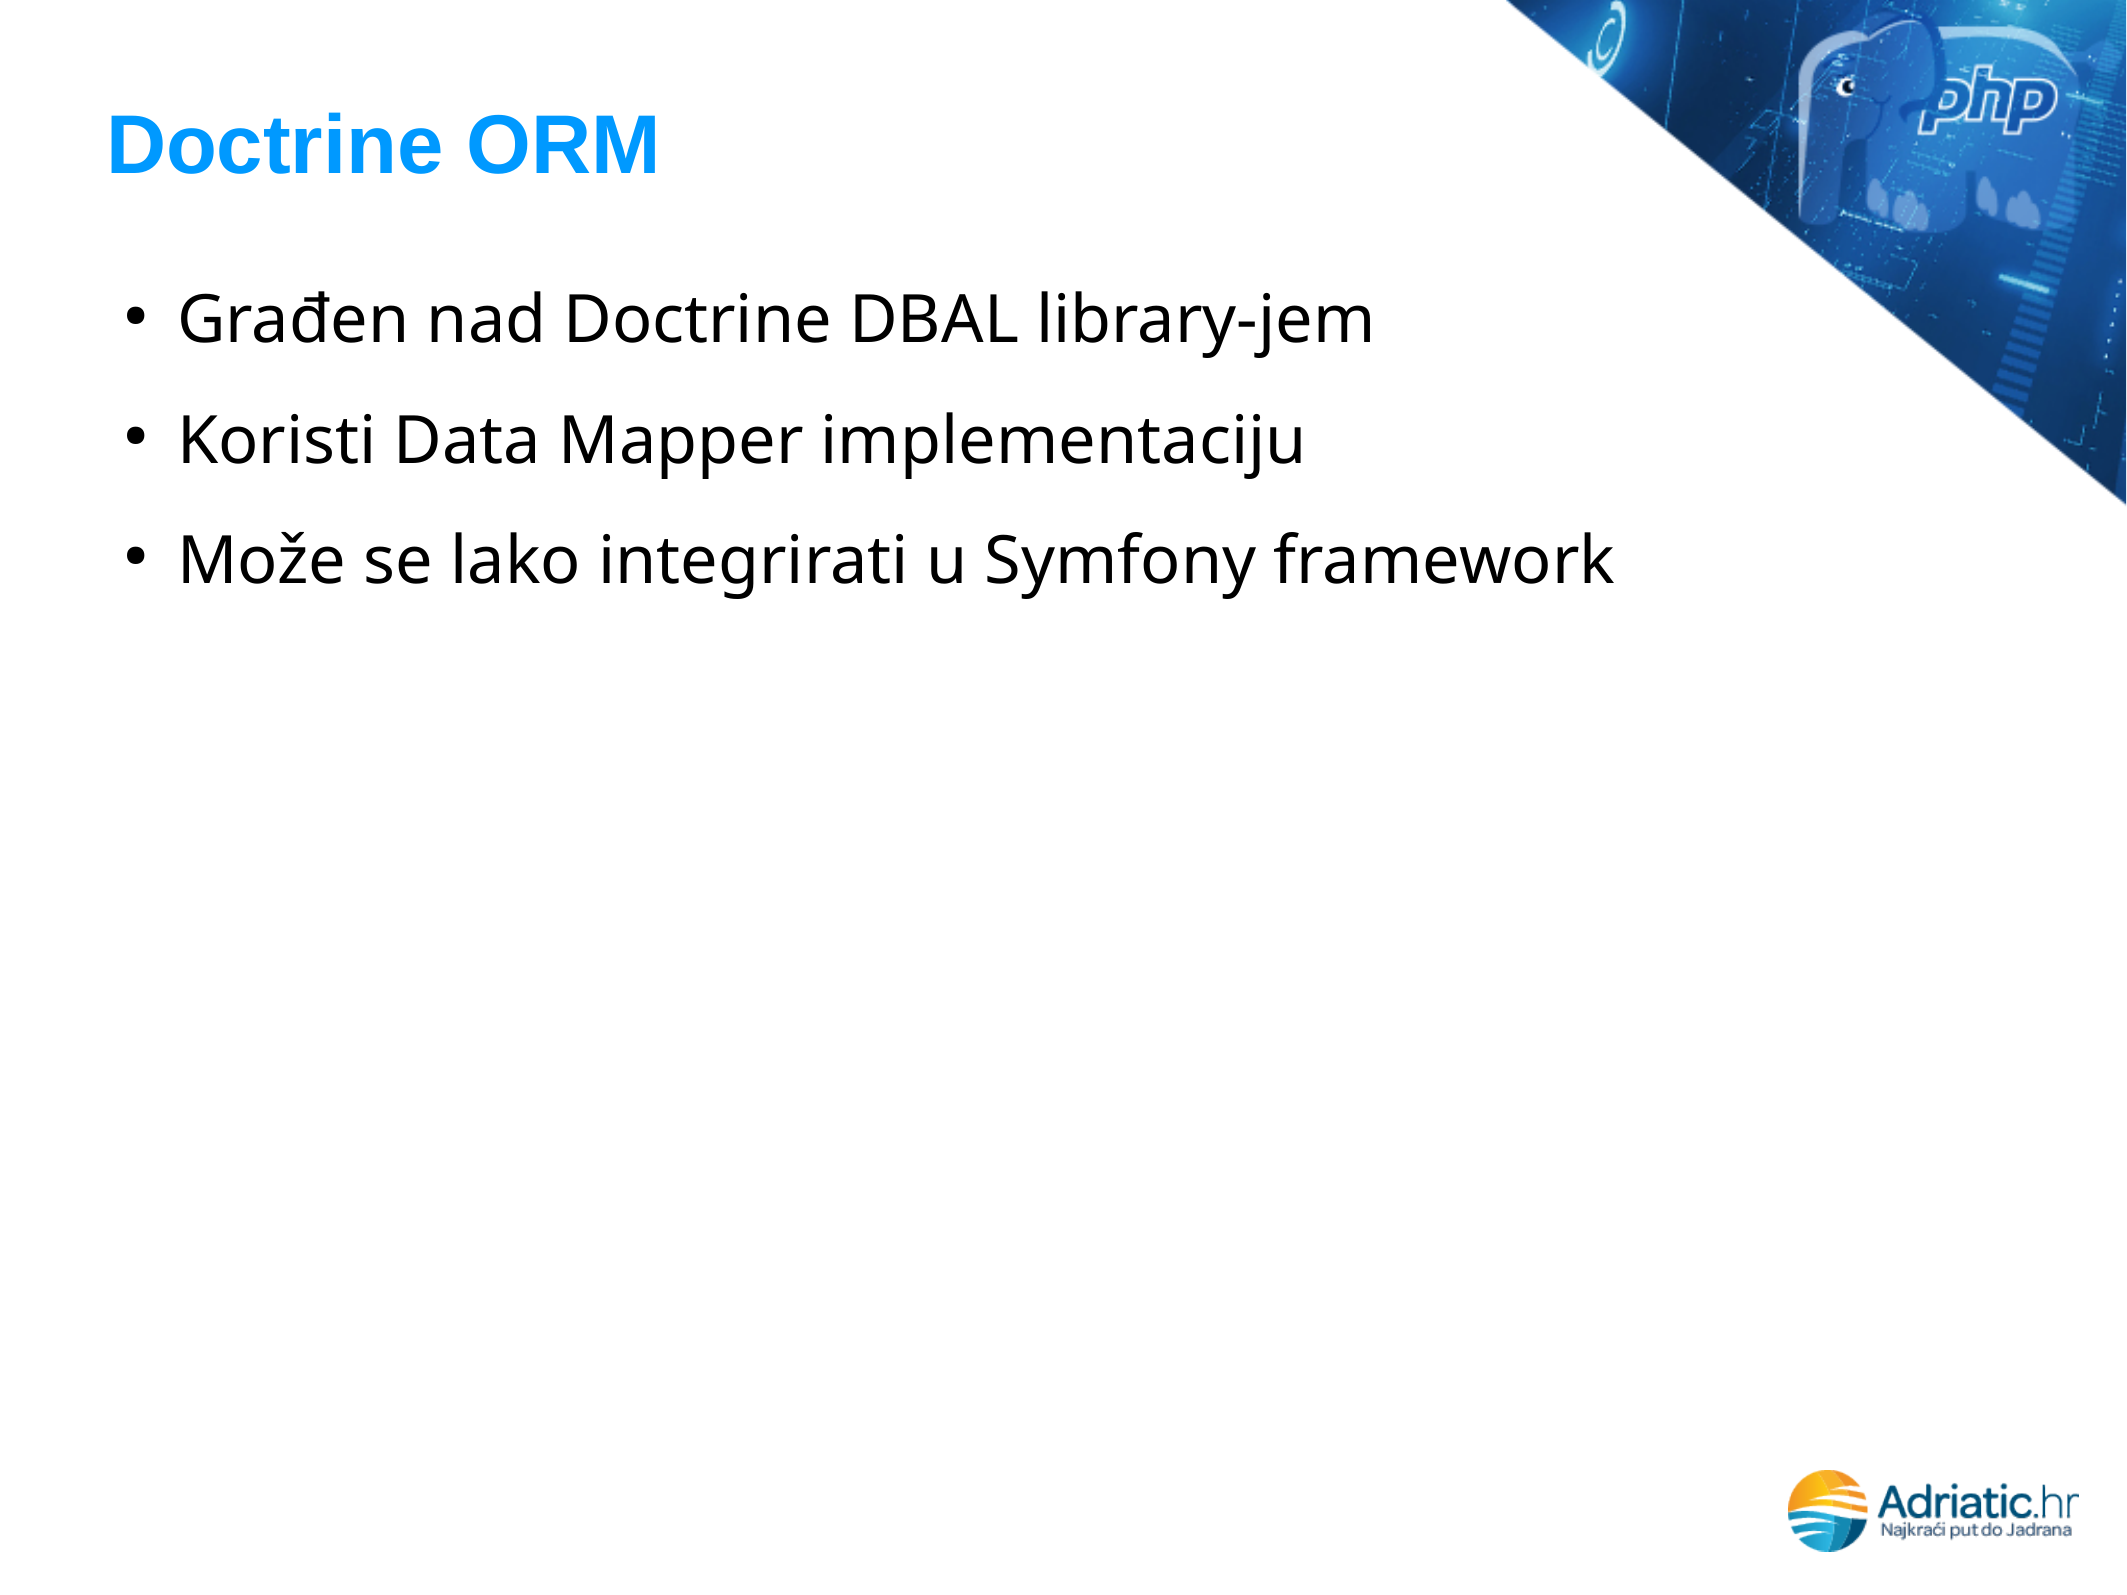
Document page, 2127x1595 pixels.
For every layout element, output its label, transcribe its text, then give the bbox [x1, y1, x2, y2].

picture [1788, 1470, 2079, 1552]
list Građen nad Doctrine DBAL library-jem Koristi Data Mapper implementaciju Može se lako integrirati u Symfony framework [106, 271, 2020, 1453]
picture [1505, 0, 2127, 625]
title Doctrine ORM [106, 70, 1630, 219]
